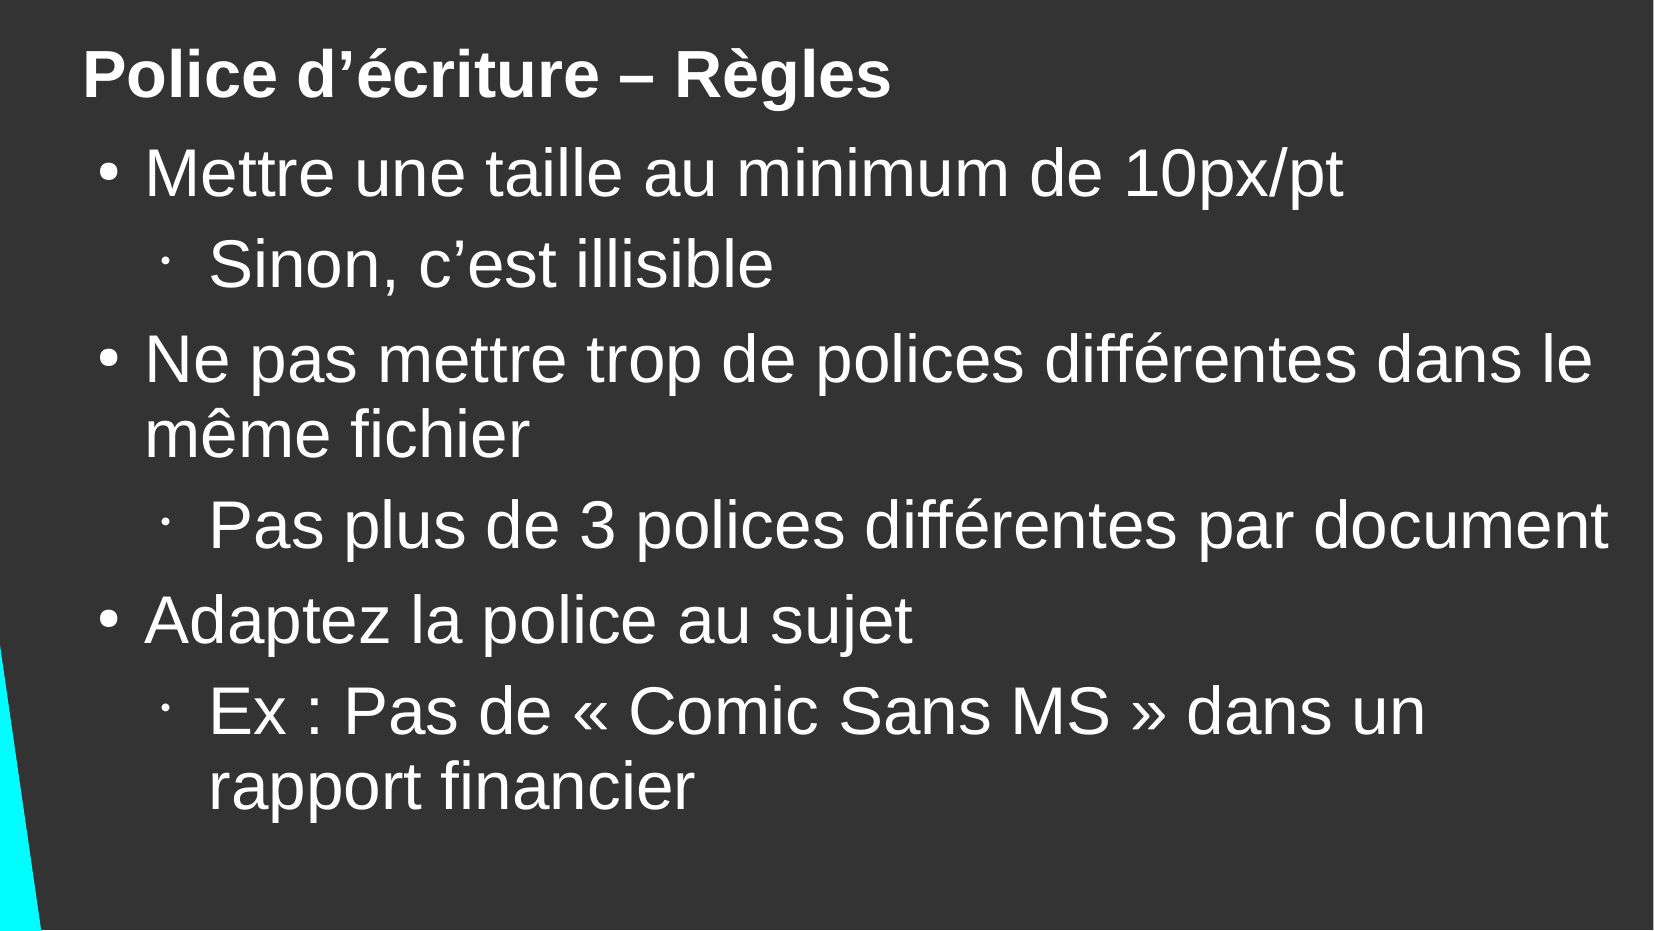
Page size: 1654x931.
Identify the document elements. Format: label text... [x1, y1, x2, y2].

text_box [0, 645, 42, 931]
title Police d’écriture – Règles [82, 37, 1571, 122]
list Mettre une taille au minimum de 10px/pt Sinon, c’est illisible Ne pas mettre trop de polices différentes dans le même fichier Pas plus de 3 polices différentes par document Adaptez la police au sujet Ex : Pas de « Comic Sans MS » dans un rapport financier [80, 135, 1654, 839]
